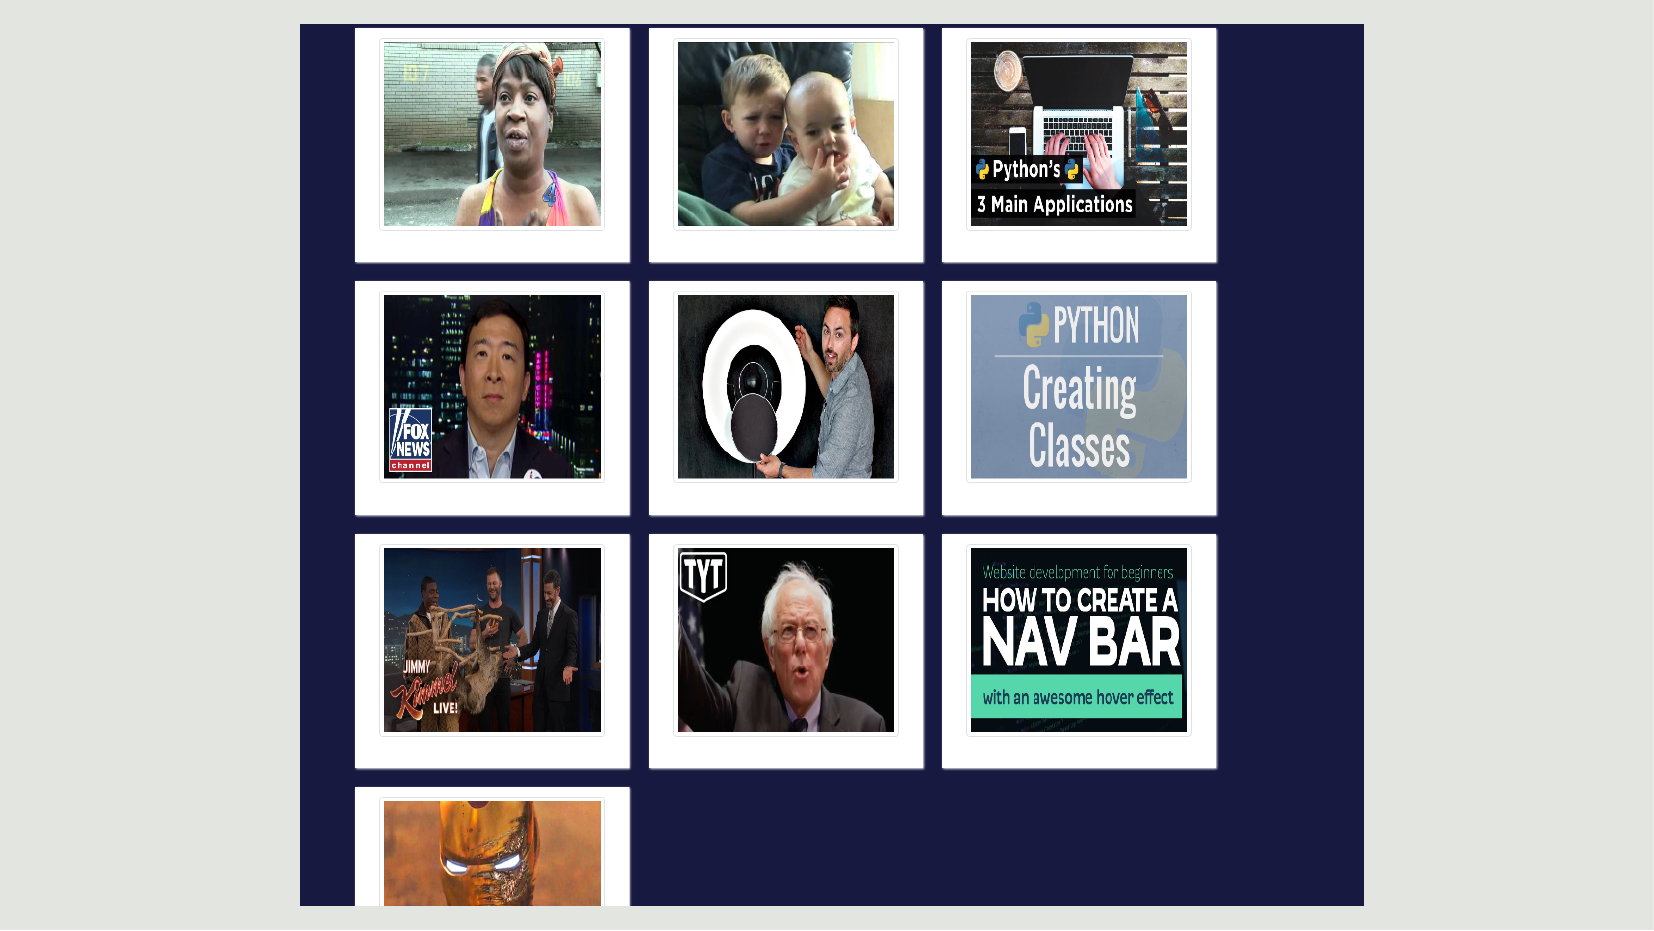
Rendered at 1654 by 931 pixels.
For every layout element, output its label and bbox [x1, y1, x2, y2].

picture [300, 24, 1364, 906]
